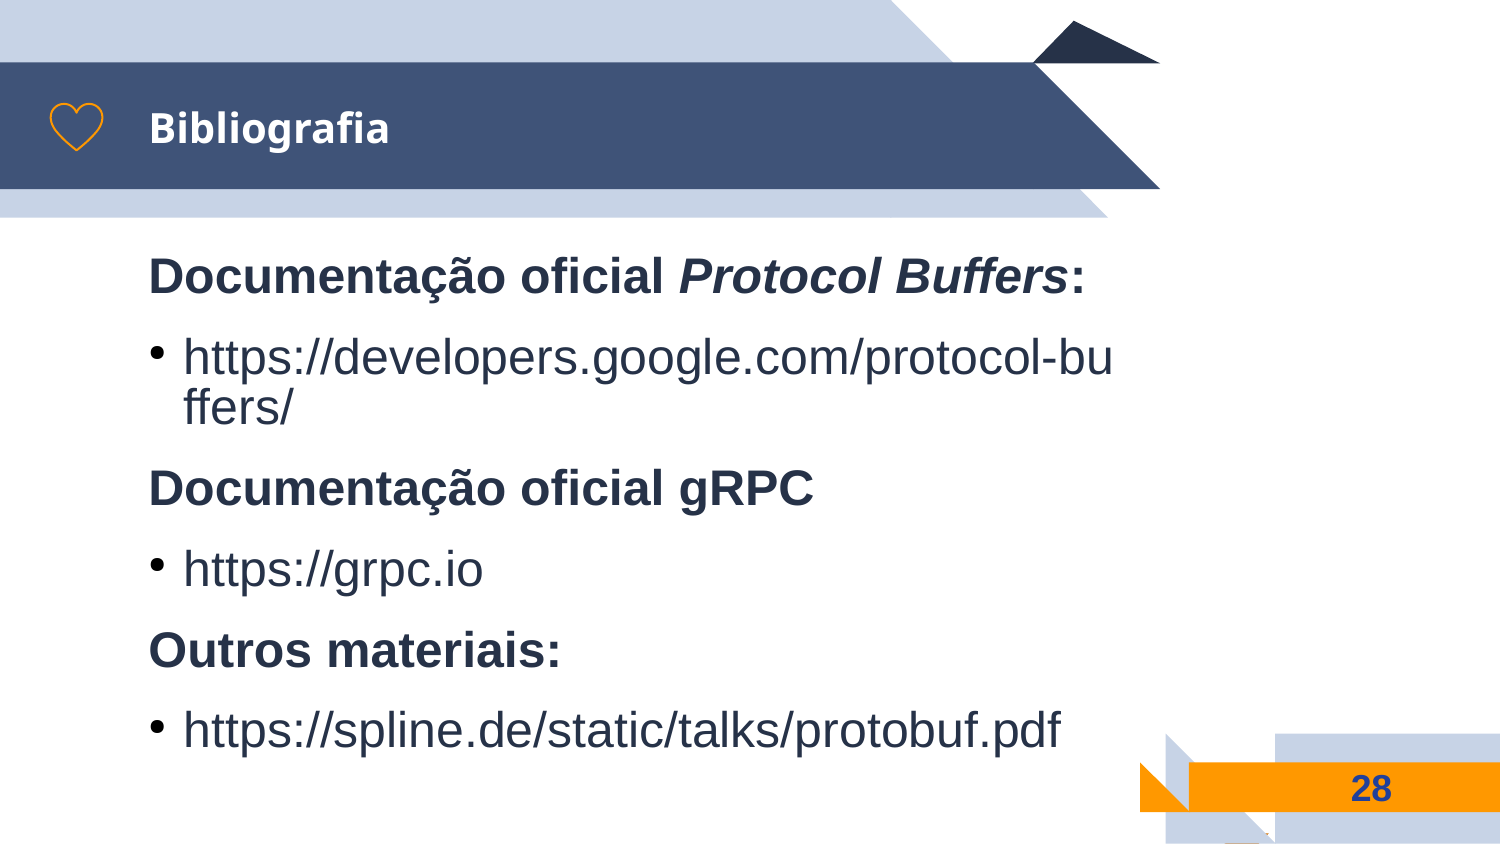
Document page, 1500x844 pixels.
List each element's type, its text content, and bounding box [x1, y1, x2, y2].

text_box Documentação oficial Protocol Buffers: https://developers.google.com/protocol-buffers/ Documentação oficial gRPC https://grpc.io Outros materiais: https://spline.de/static/talks/protobuf.pdf [133, 217, 1140, 734]
text_box Bibliografia [133, 64, 1035, 190]
text_box 28 [1249, 760, 1494, 813]
